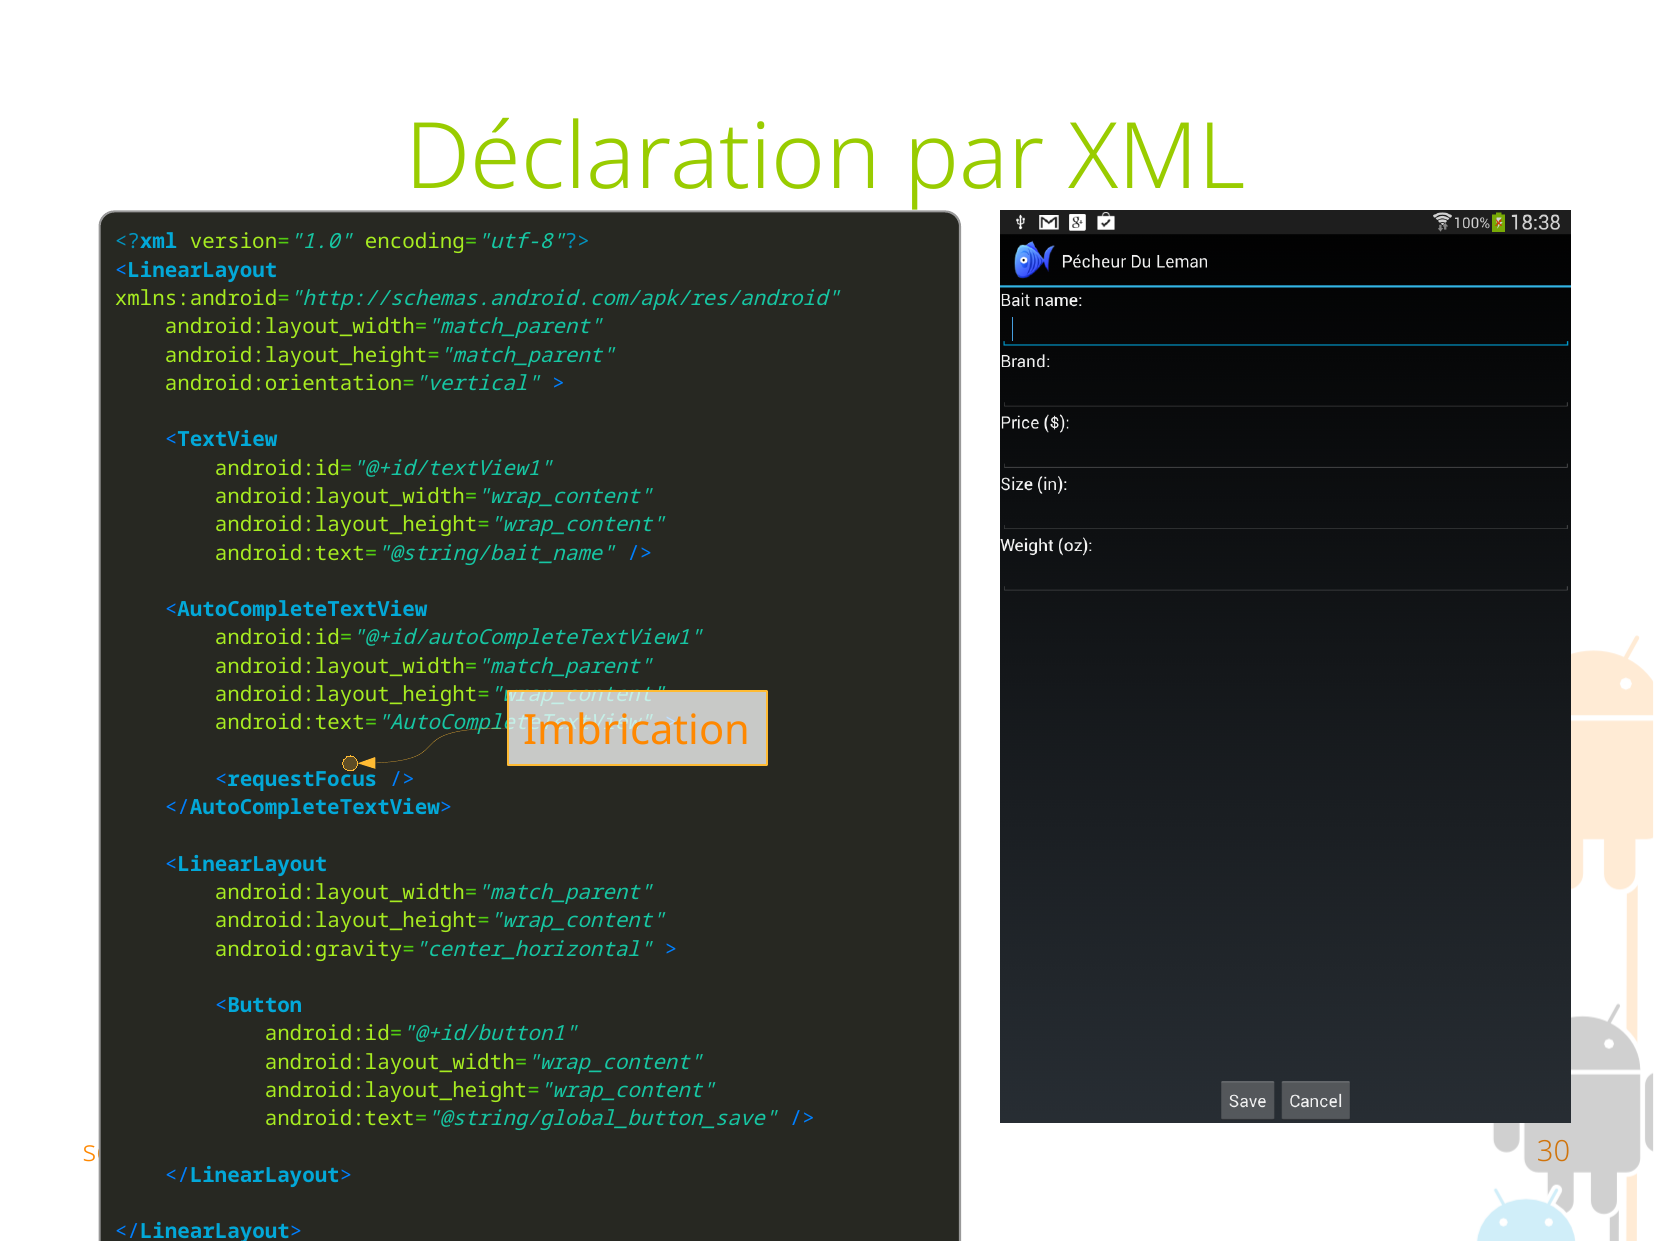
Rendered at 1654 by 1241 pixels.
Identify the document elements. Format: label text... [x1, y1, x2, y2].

text_box Imbrication [507, 691, 751, 758]
text_box [342, 755, 358, 771]
text_box <?xml version="1.0" encoding="utf-8"?> <LinearLayout xmlns:android="http://schemas.android.com/apk/res/android" android:layout_width="match_parent" android:layout_height="match_parent" android:orientation="vertical" > <TextView android:id="@+id/textView1" android:layout_width="wrap_content" android:layout_height="wrap_content" android:text="@string/bait_name" /> <AutoCompleteTextView android:id="@+id/autoCompleteTextView1" android:layout_width="match_parent" android:layout_height="wrap_content" android:text="AutoCompleteTextView" > <requestFocus /> </AutoCompleteTextView> <LinearLayout android:layout_width="match_parent" android:layout_height="wrap_content" android:gravity="center_horizontal" > <Button android:id="@+id/button1" android:layout_width="wrap_content" android:layout_height="wrap_content" android:text="@string/global_button_save" /> </LinearLayout> </LinearLayout> [99, 211, 961, 1125]
picture [962, 210, 1654, 1241]
title Déclaration par XML [82, 49, 1571, 257]
